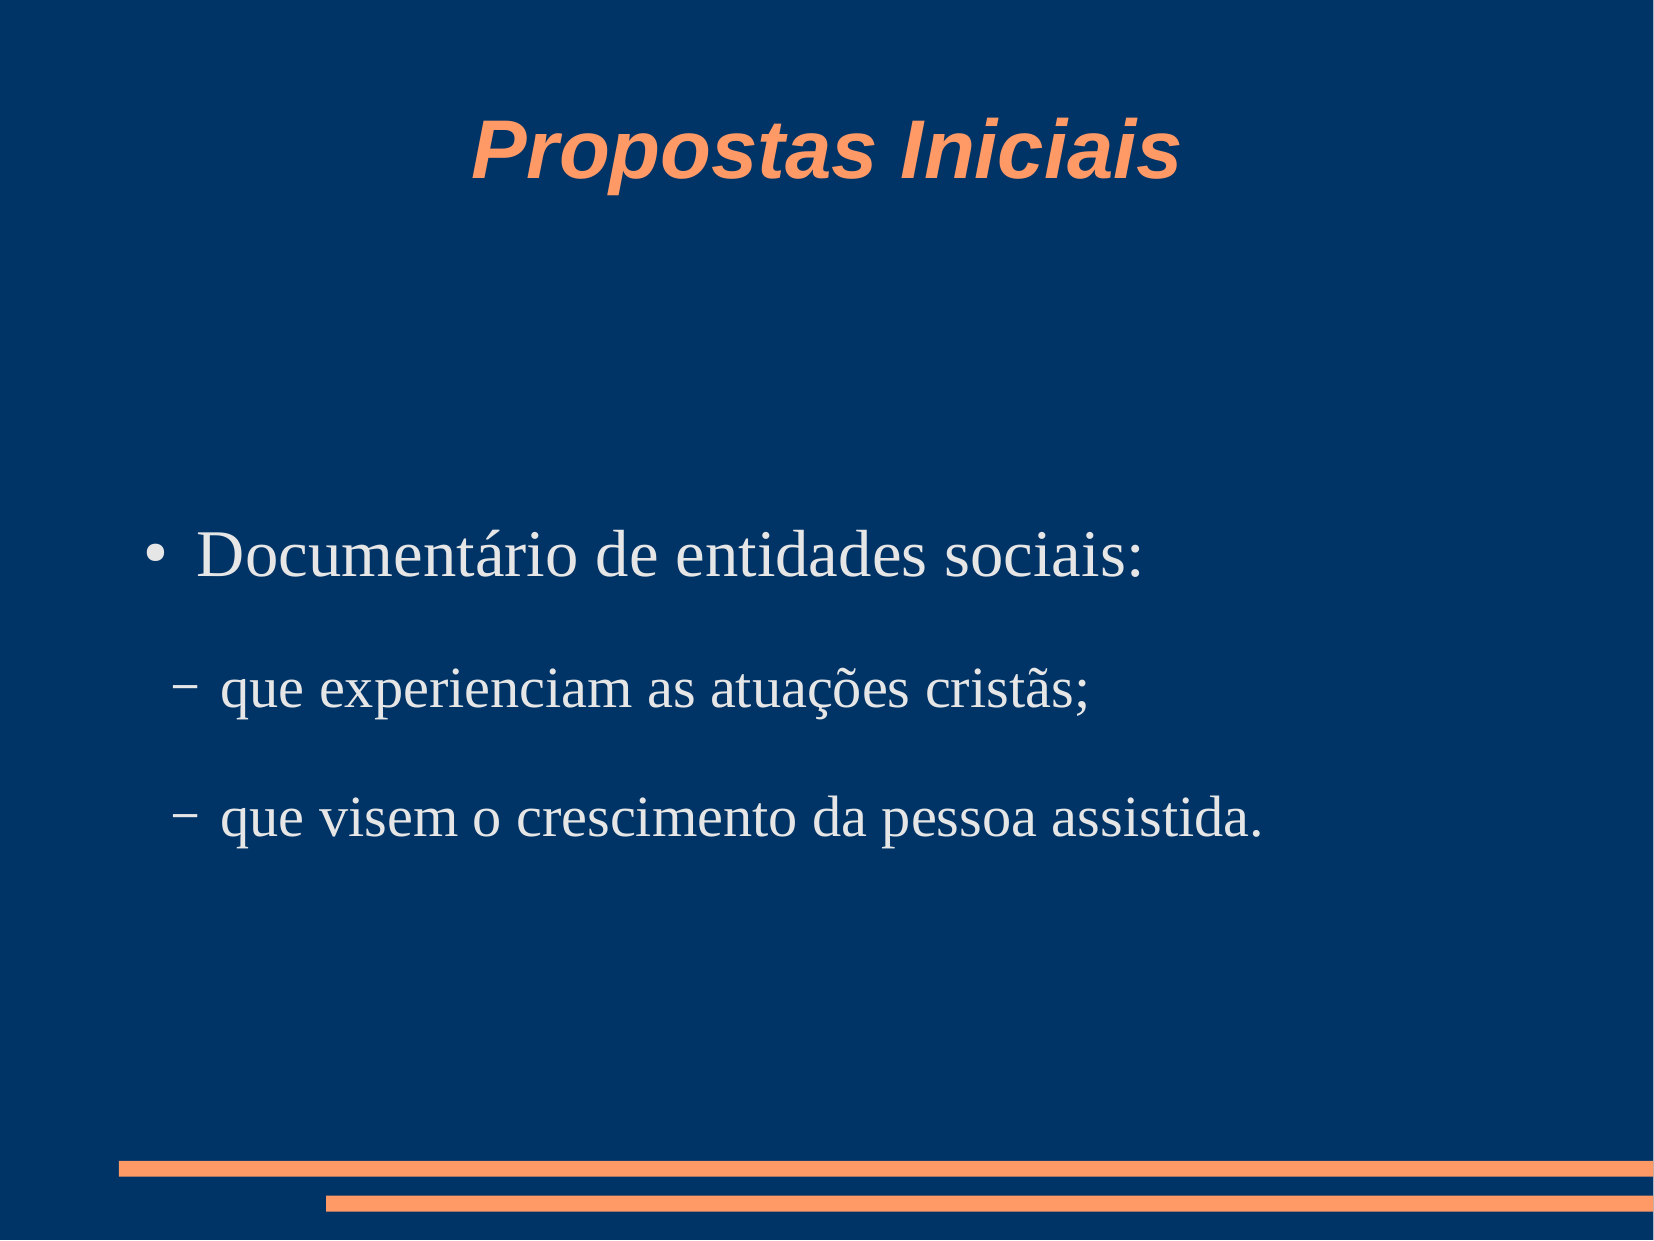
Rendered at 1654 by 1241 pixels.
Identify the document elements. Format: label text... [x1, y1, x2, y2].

title Propostas Iniciais [121, 46, 1534, 254]
list Documentário de entidades sociais: que experienciam as atuações cristãs; que visem o crescimento da pessoa assistida. [125, 442, 1565, 1241]
